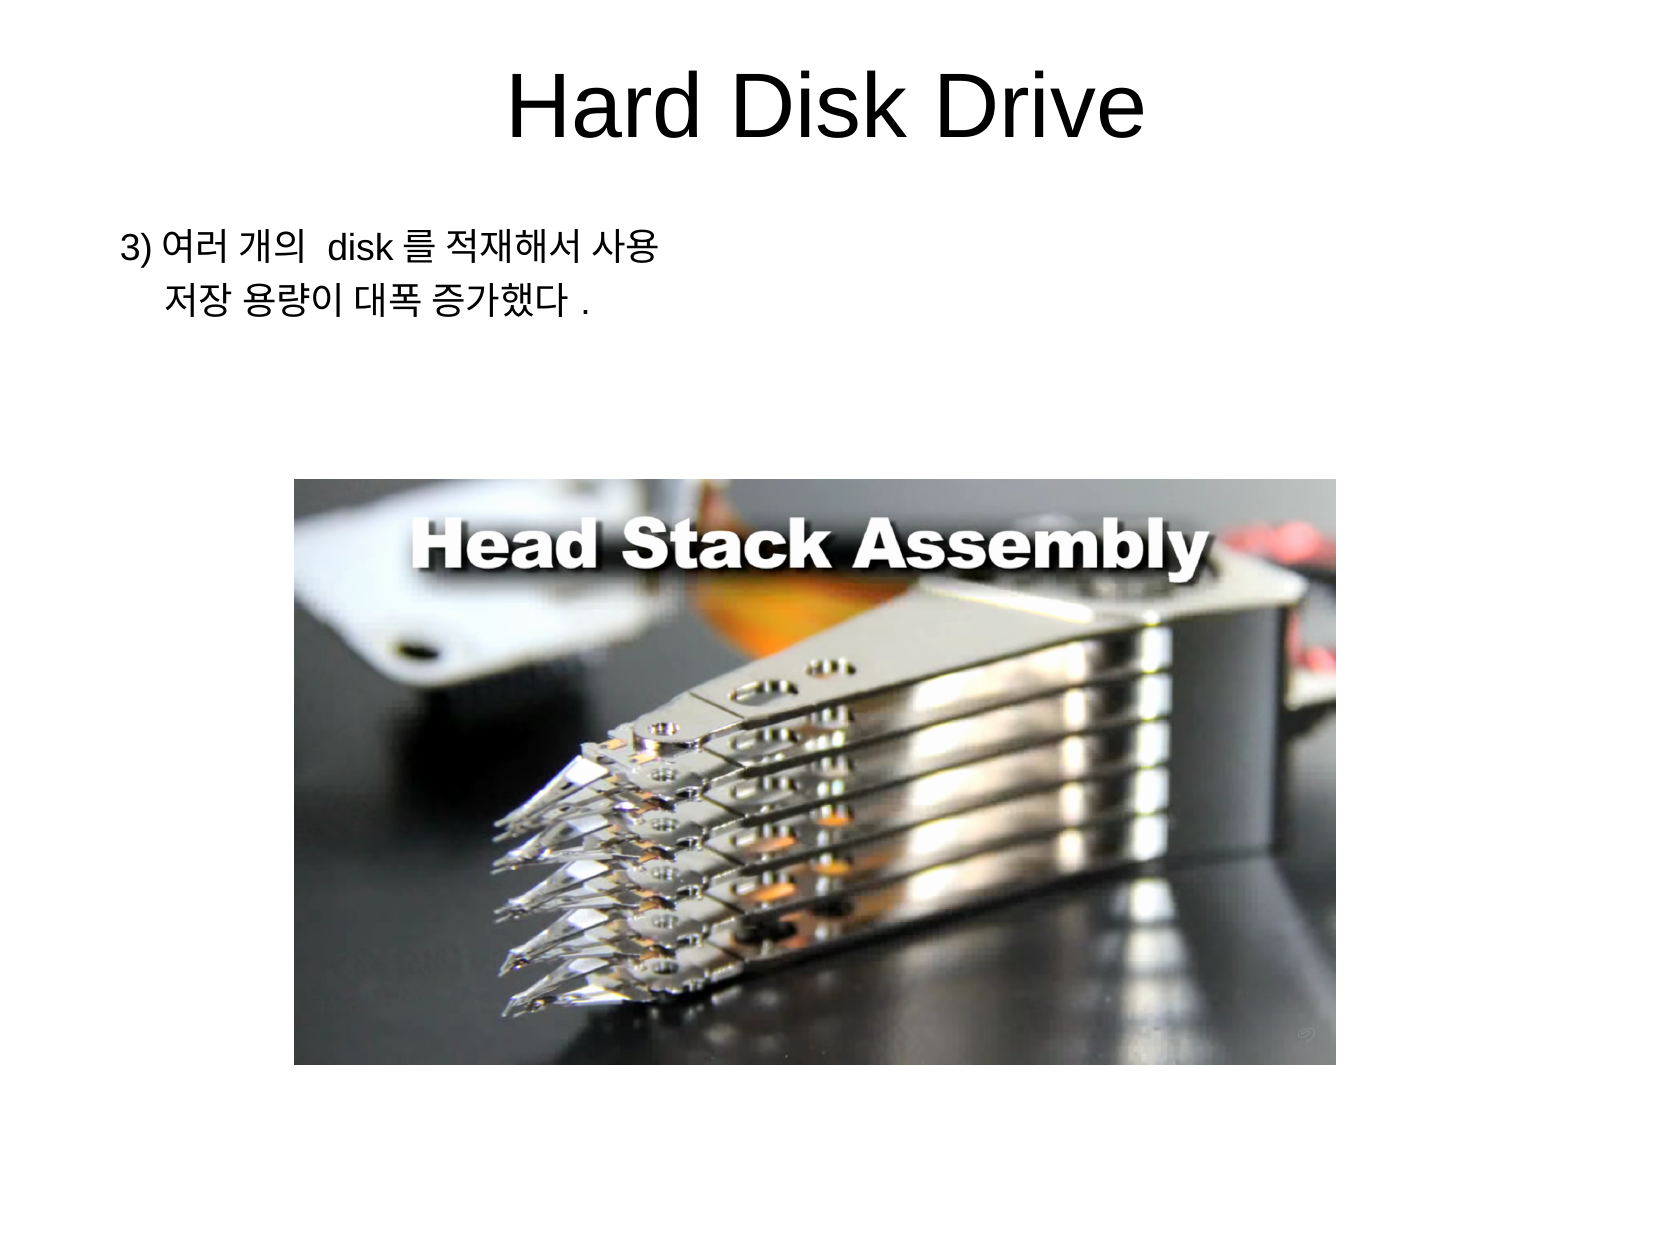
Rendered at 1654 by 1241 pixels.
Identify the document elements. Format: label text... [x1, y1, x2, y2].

title Hard Disk Drive [82, 2, 1571, 210]
picture [294, 479, 1336, 1066]
text_box 3)여러 개의 disk를 적재해서 사용 저장 용량이 대폭 증가했다. [105, 209, 1516, 336]
